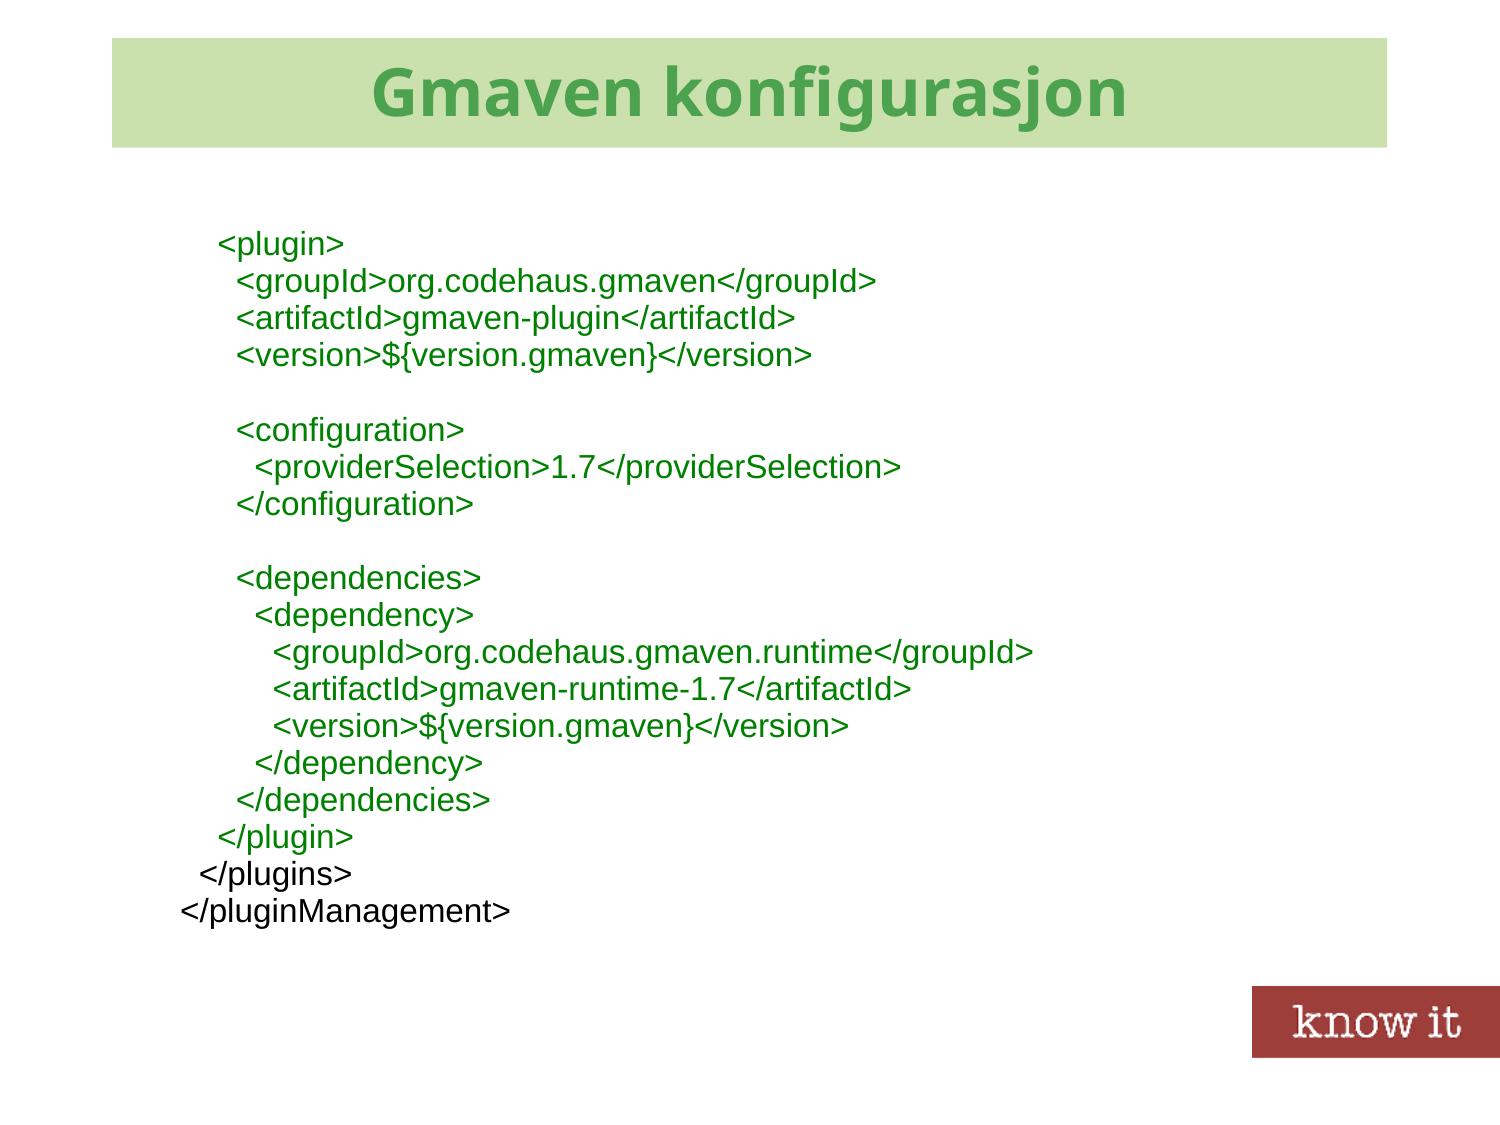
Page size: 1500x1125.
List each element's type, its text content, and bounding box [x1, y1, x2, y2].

text_box <plugin> <groupId>org.codehaus.gmaven</groupId> <artifactId>gmaven-plugin</artifactId> <version>${version.gmaven}</version> <configuration> <providerSelection>1.7</providerSelection> </configuration> <dependencies> <dependency> <groupId>org.codehaus.gmaven.runtime</groupId> <artifactId>gmaven-runtime-1.7</artifactId> <version>${version.gmaven}</version> </dependency> </dependencies> </plugin> </plugins> </pluginManagement> [128, 218, 1270, 979]
picture [1252, 986, 1500, 1058]
text_box Gmaven konfigurasjon [112, 38, 1388, 148]
